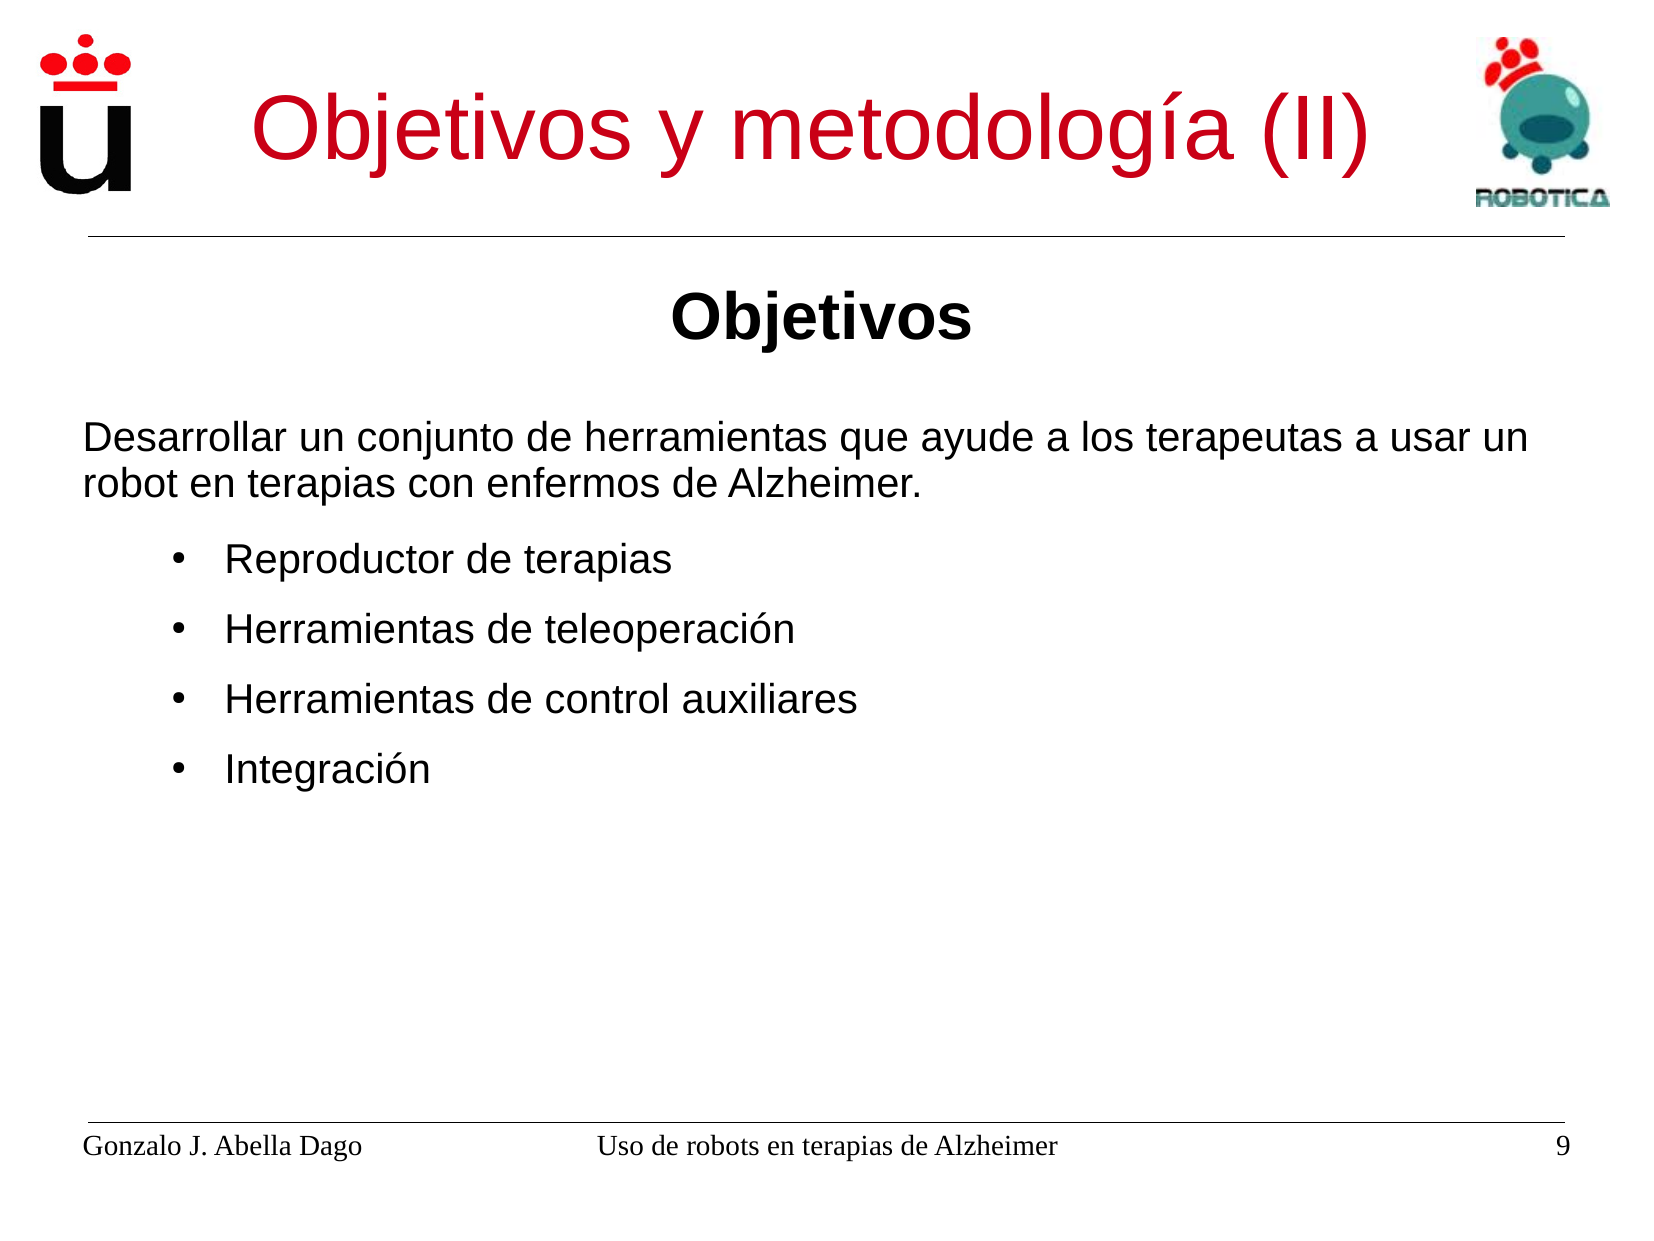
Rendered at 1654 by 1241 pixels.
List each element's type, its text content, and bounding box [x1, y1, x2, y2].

title Objetivos y metodología (II) [206, 76, 1418, 180]
picture [29, 29, 148, 207]
list Objetivos [78, 278, 1567, 384]
picture [1476, 37, 1610, 207]
list Desarrollar un conjunto de herramientas que ayude a los terapeutas a usar un robot en terapias con enfermos de Alzheimer. Reproductor de terapias Herramientas de teleoperación Herramientas de control auxiliares Integración [82, 413, 1571, 1109]
